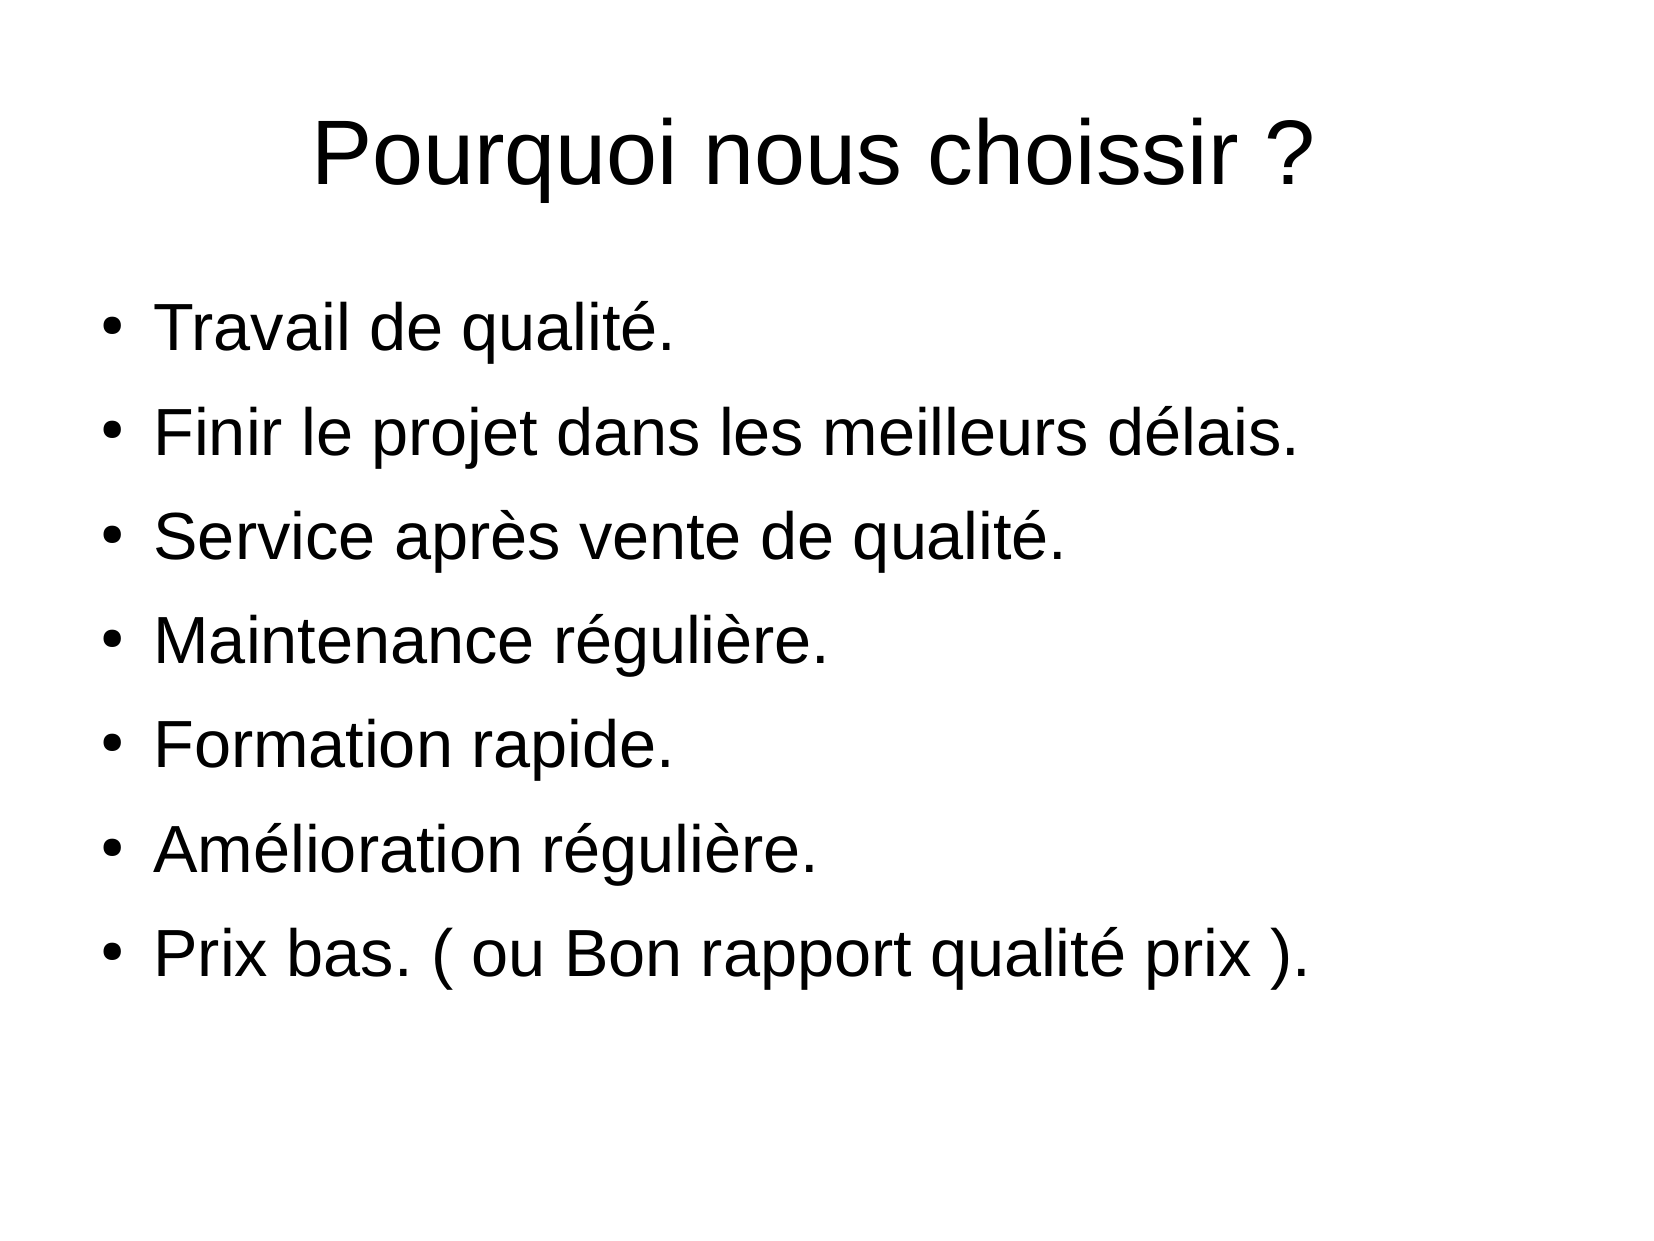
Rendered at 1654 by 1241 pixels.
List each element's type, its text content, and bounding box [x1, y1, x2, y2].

title Pourquoi nous choissir ? [82, 49, 1571, 257]
list Travail de qualité. Finir le projet dans les meilleurs délais. Service après vente de qualité. Maintenance régulière. Formation rapide. Amélioration régulière. Prix bas. ( ou Bon rapport qualité prix ). [82, 290, 1571, 1010]
